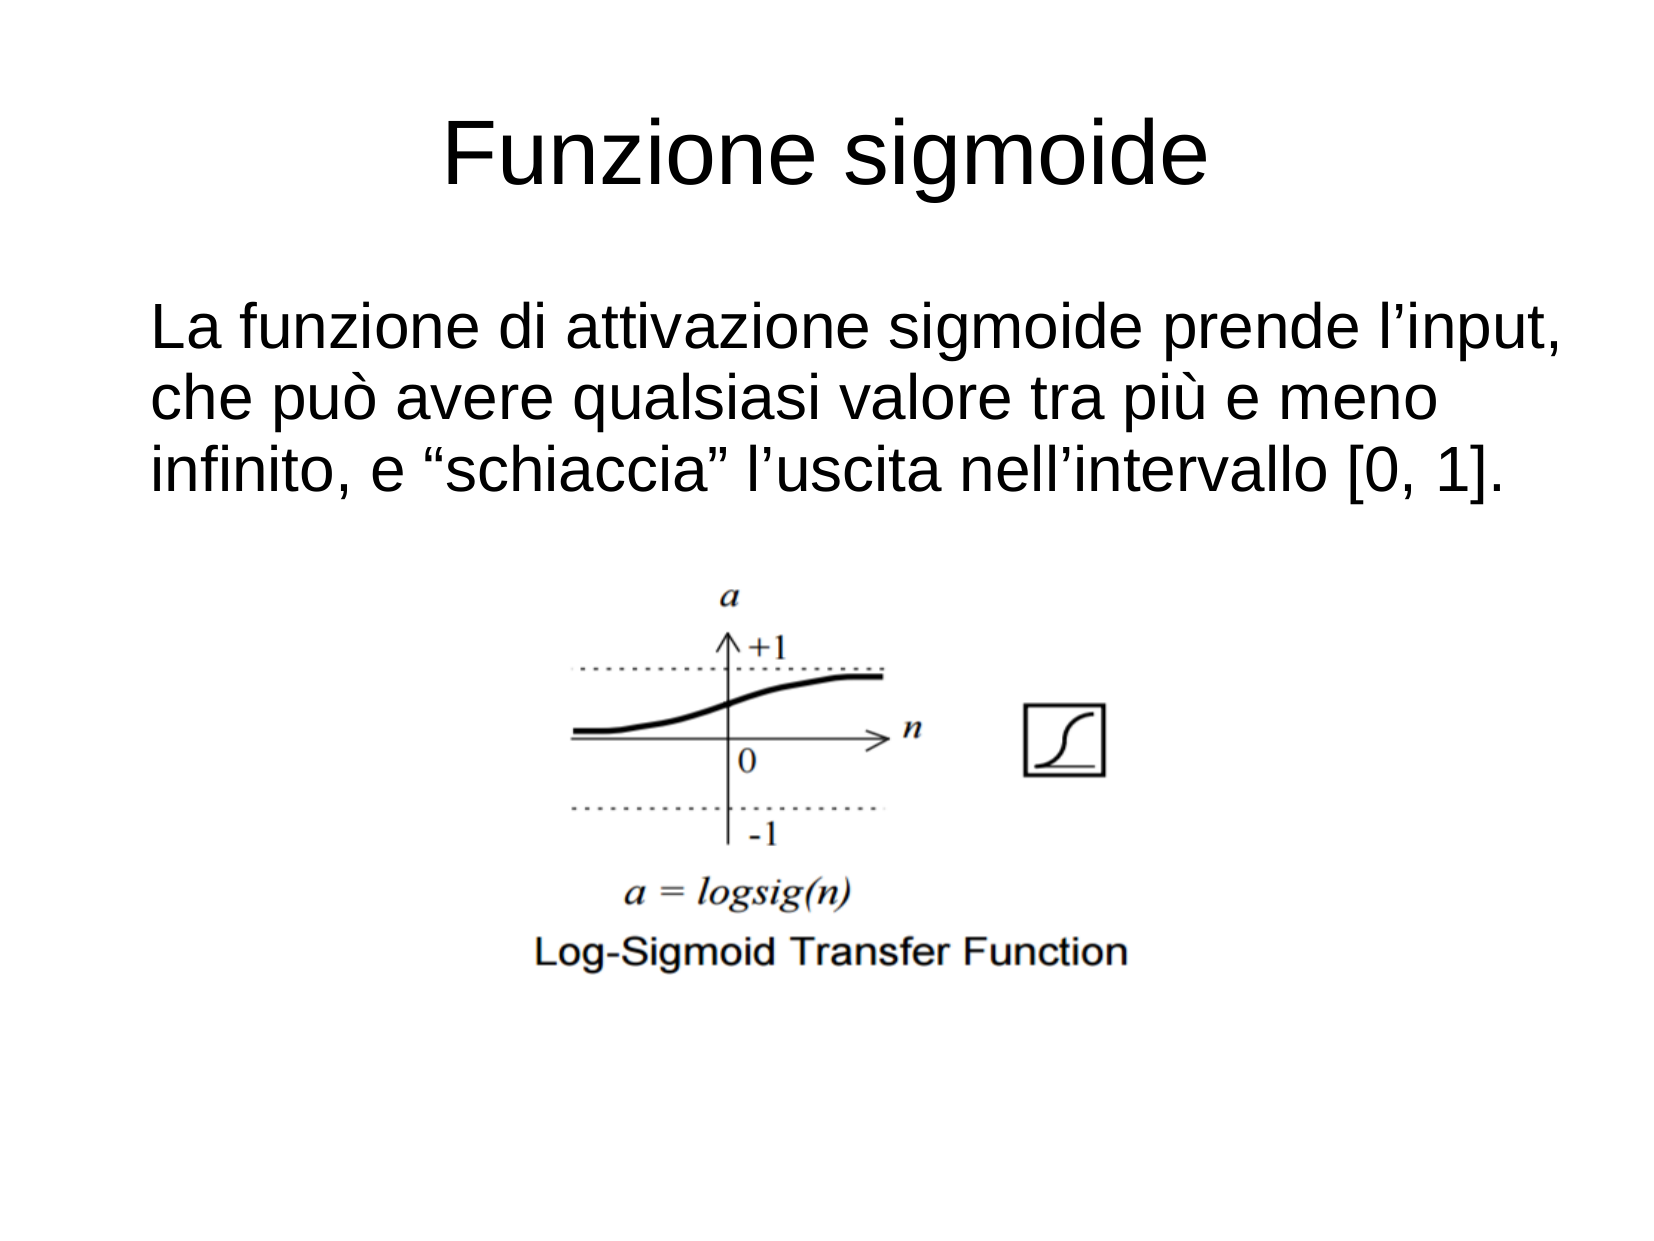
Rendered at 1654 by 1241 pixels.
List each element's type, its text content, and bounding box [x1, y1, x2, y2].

list La funzione di attivazione sigmoide prende l’input, che può avere qualsiasi valore tra più e meno infinito, e “schiaccia” l’uscita nell’intervallo [0, 1]. [82, 290, 1571, 579]
picture [444, 559, 1229, 1028]
title Funzione sigmoide [82, 49, 1571, 257]
